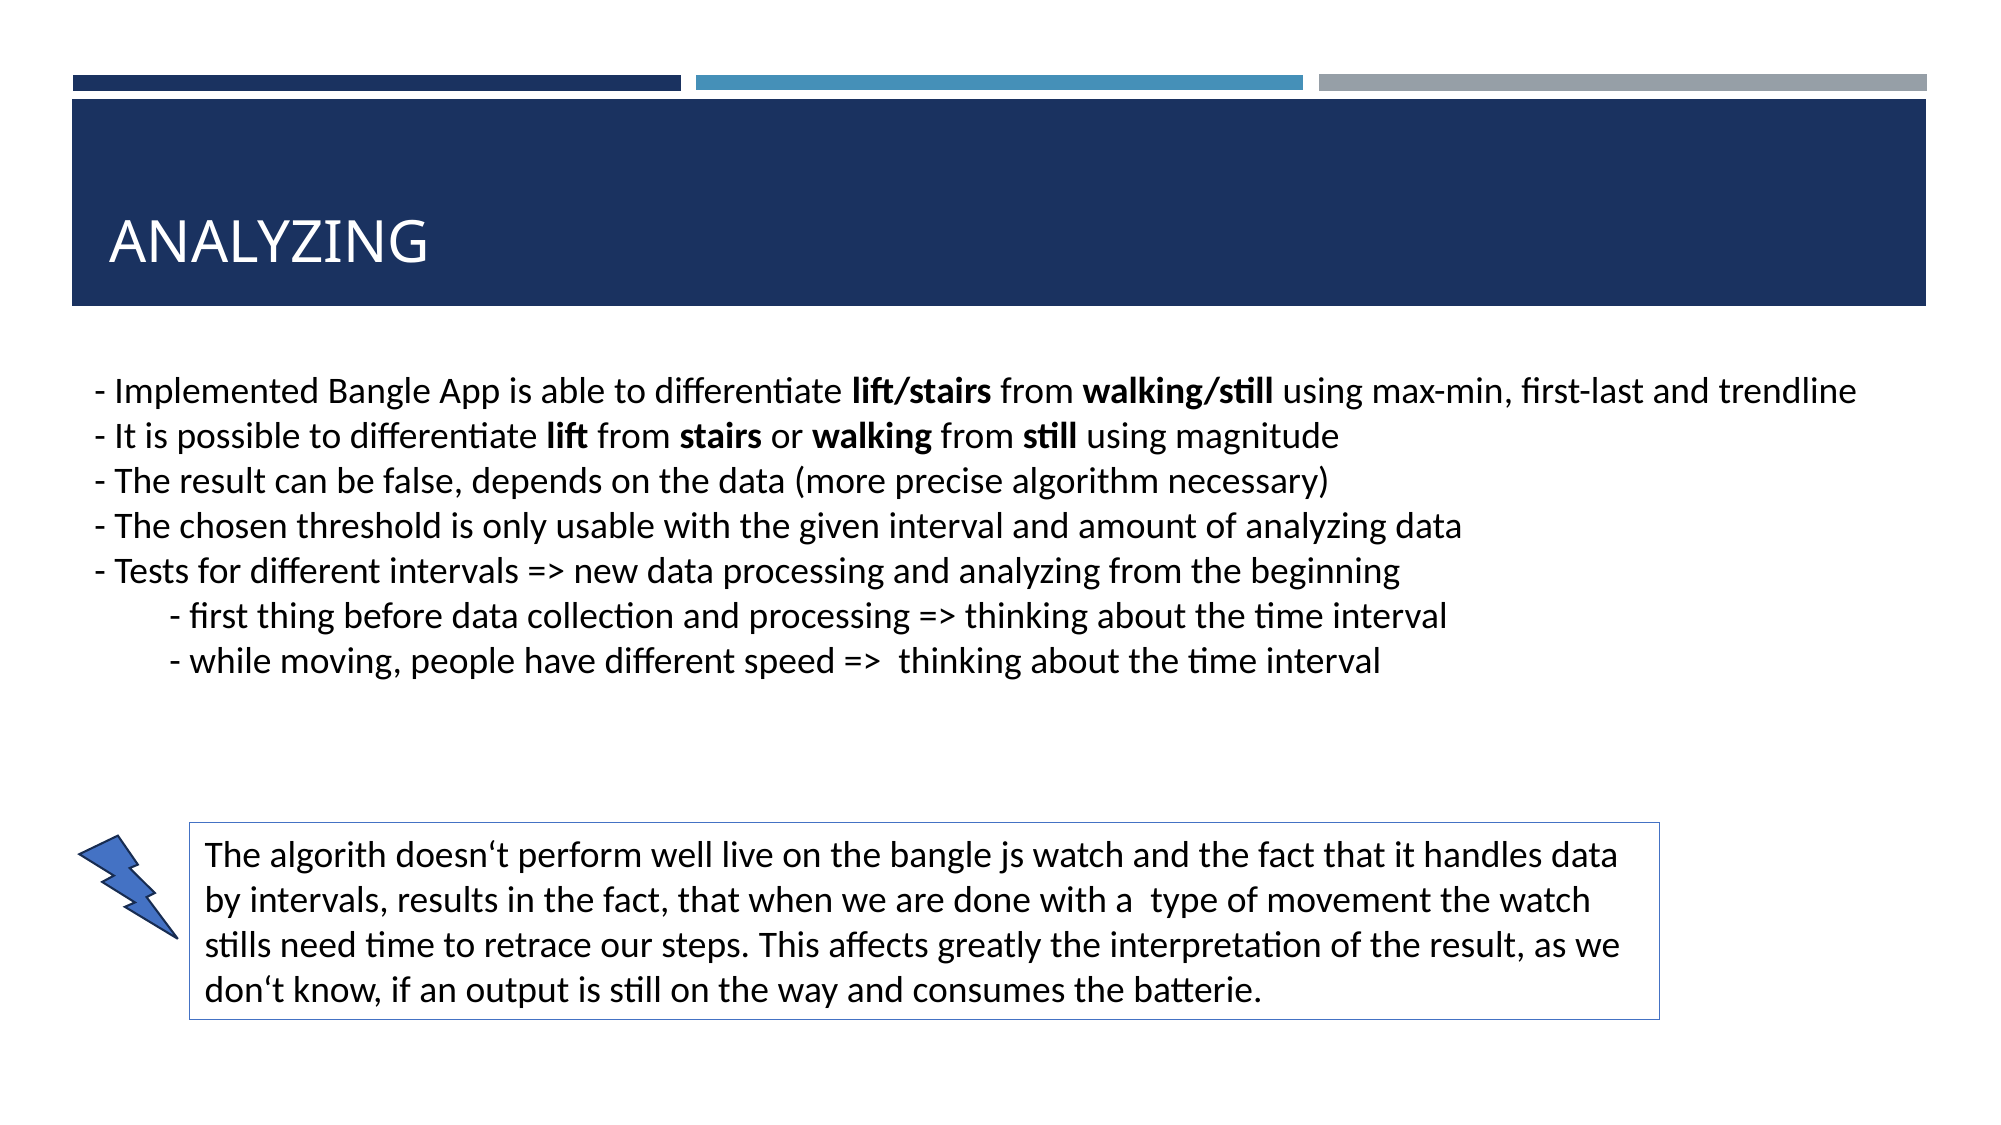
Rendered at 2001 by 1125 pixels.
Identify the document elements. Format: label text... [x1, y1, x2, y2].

text_box [79, 835, 178, 939]
text_box - Implemented Bangle App is able to differentiate lift/stairs from walking/still using max-min, first-last and trendline - It is possible to differentiate lift from stairs or walking from still using magnitude - The result can be false, depends on the data (more precise algorithm necessary) - The chosen threshold is only usable with the given interval and amount of analyzing data - Tests for different intervals => new data processing and analyzing from the beginning - first thing before data collection and processing => thinking about the time interval - while moving, people have different speed => thinking about the time interval [79, 358, 1924, 693]
text_box The algorith doesn‘t perform well live on the bangle js watch and the fact that it handles data by intervals, results in the fact, that when we are done with a type of movement the watch stills need time to retrace our steps. This affects greatly the interpretation of the result, as we don‘t know, if an output is still on the way and consumes the batterie. [189, 822, 1660, 1020]
title Analyzing [94, 119, 1904, 282]
